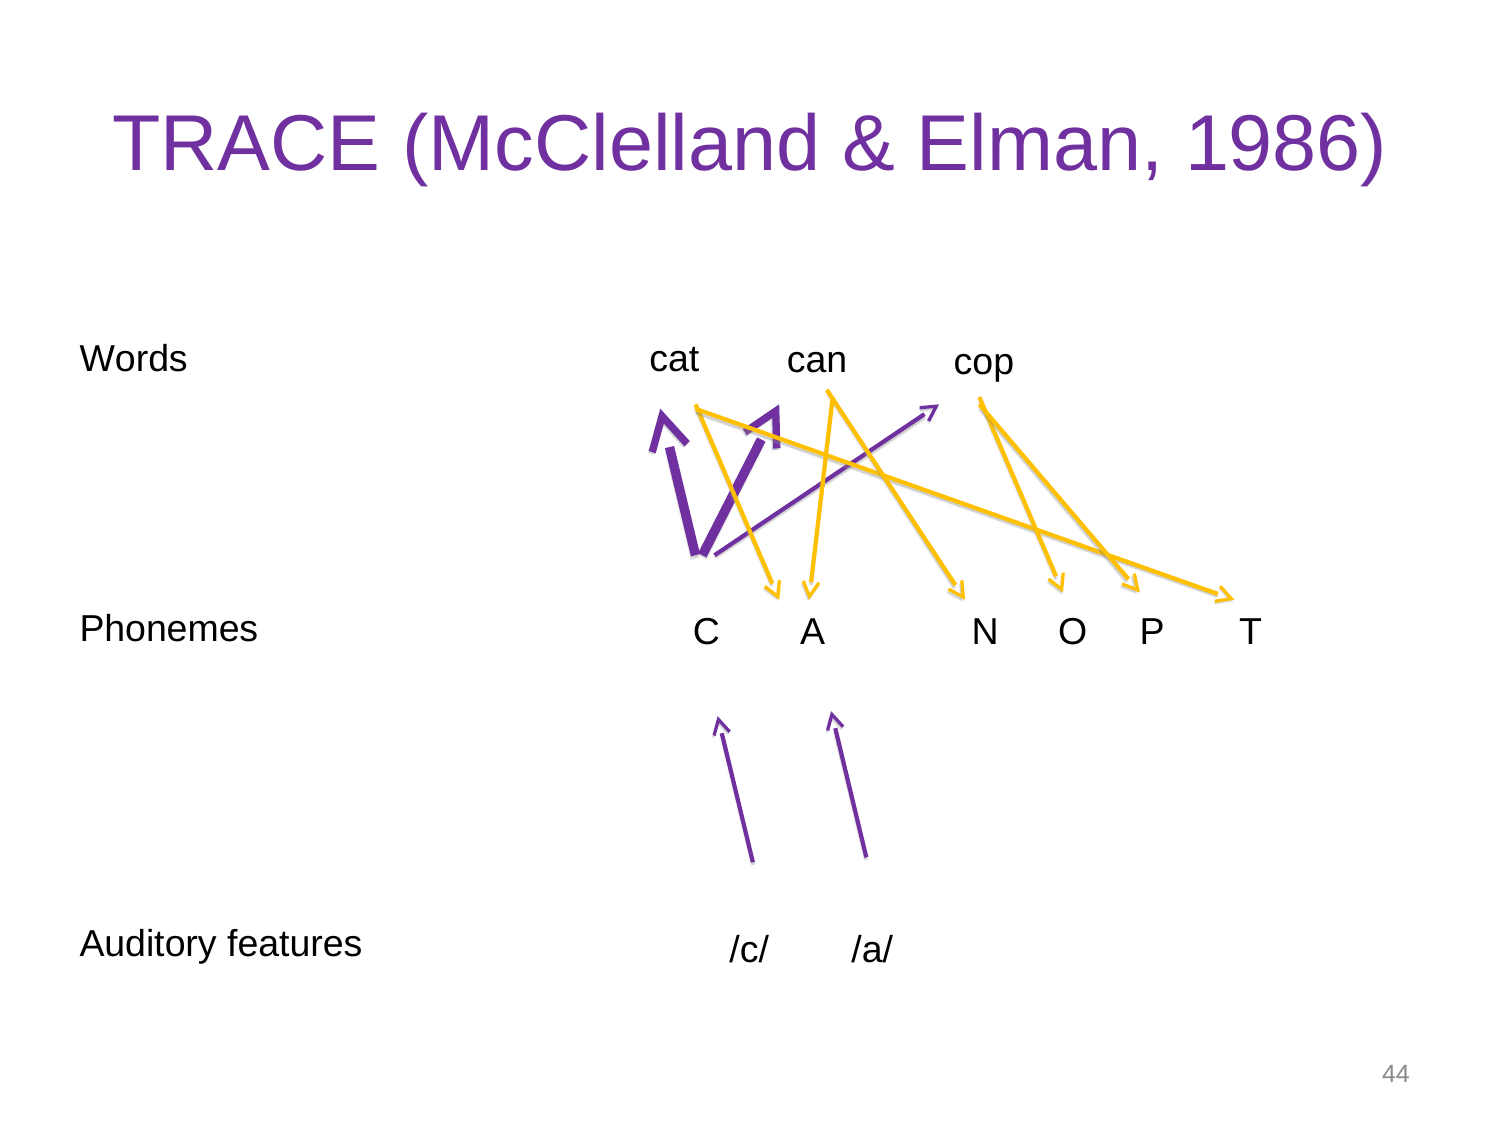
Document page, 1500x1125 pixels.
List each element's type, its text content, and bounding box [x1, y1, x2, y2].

text_box /c/ [714, 916, 833, 978]
text_box <number> [1074, 1042, 1426, 1103]
text_box cop [939, 329, 1058, 390]
text_box Words Phonemes Auditory features [64, 326, 455, 972]
text_box A N T [1193, 599, 1462, 661]
text_box /a/ [836, 917, 955, 978]
text_box C [678, 599, 753, 661]
text_box cat [634, 326, 753, 387]
text_box O P [1043, 599, 1193, 706]
text_box A N T [774, 599, 1043, 661]
title TRACE (McClelland & Elman, 1986) [75, 45, 1426, 233]
text_box can [772, 327, 891, 388]
